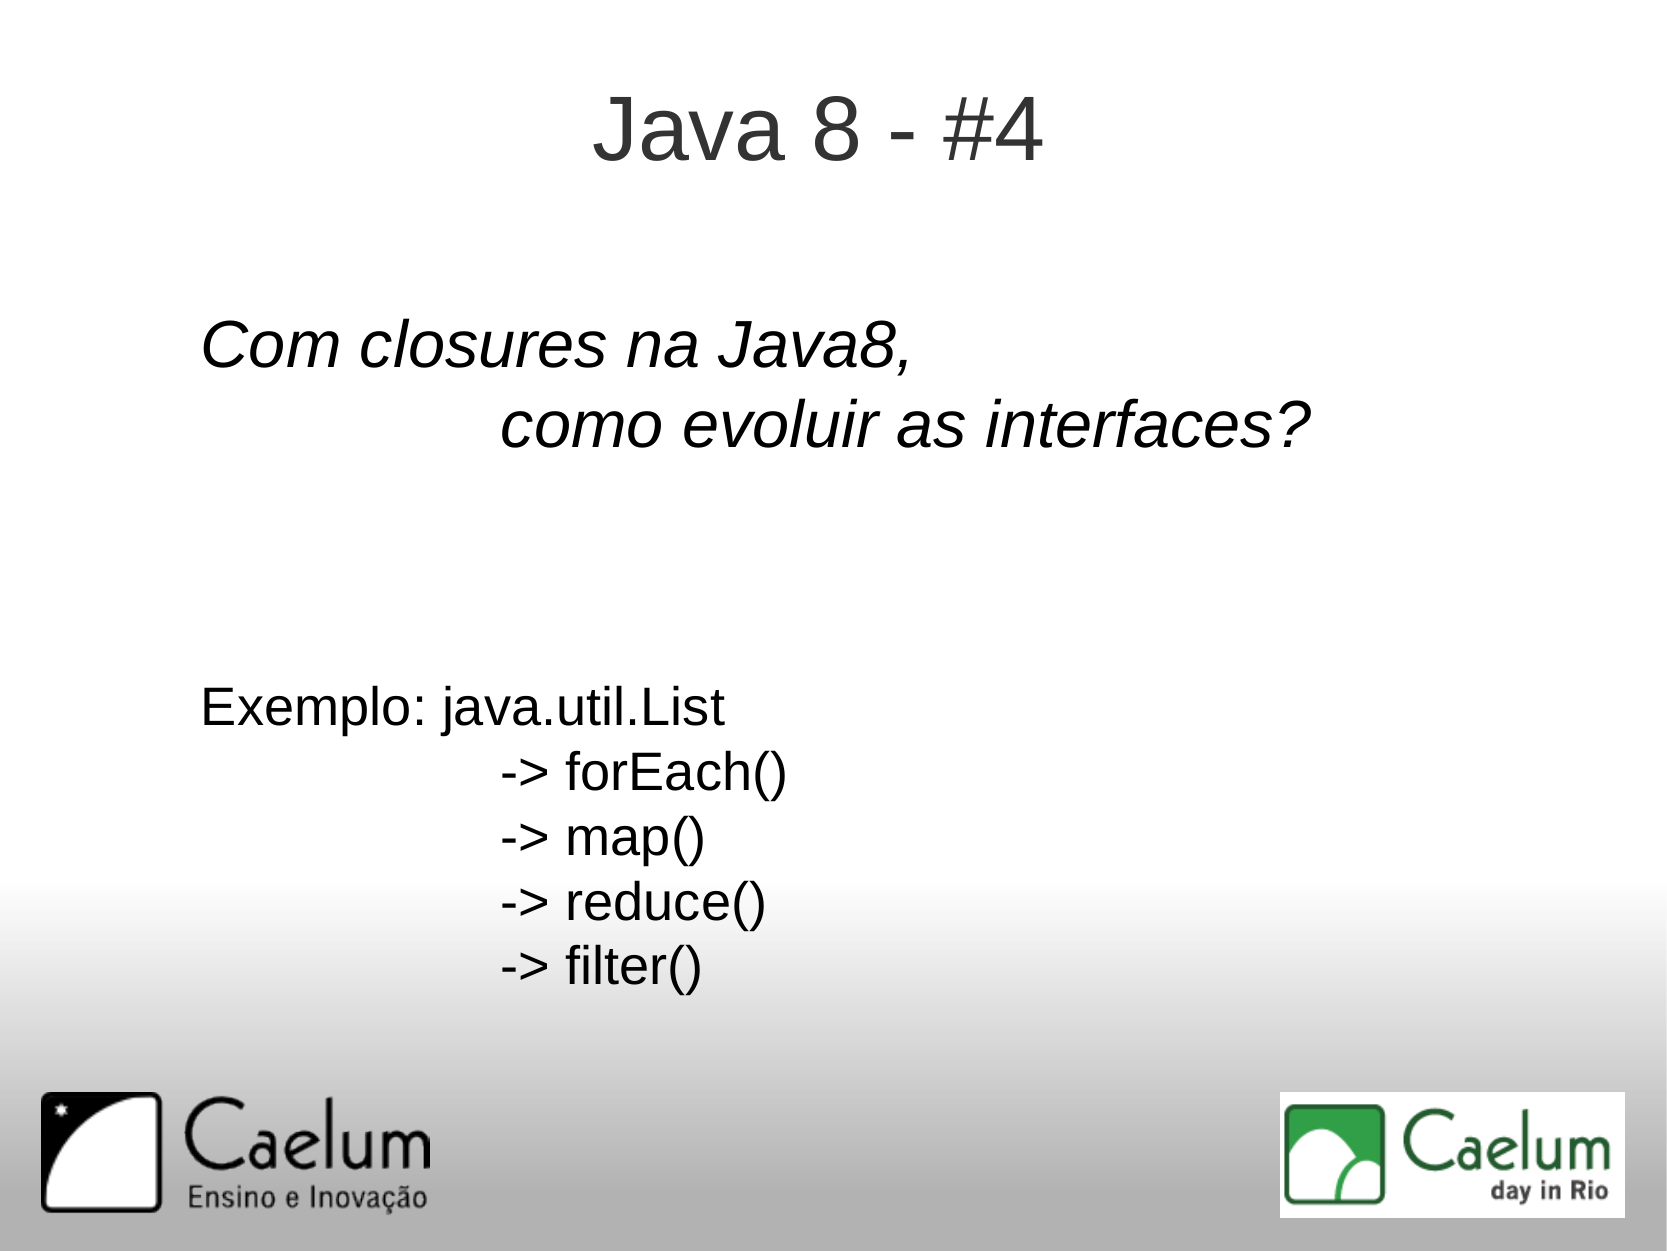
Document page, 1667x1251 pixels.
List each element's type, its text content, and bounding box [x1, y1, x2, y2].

picture [0, 0, 1667, 1251]
title Java 8 - #4 [126, 82, 1512, 283]
text_box Com closures na Java8, como evoluir as interfaces? Exemplo: java.util.List -> forEach() -> map() -> reduce() -> filter() [177, 285, 1339, 1013]
